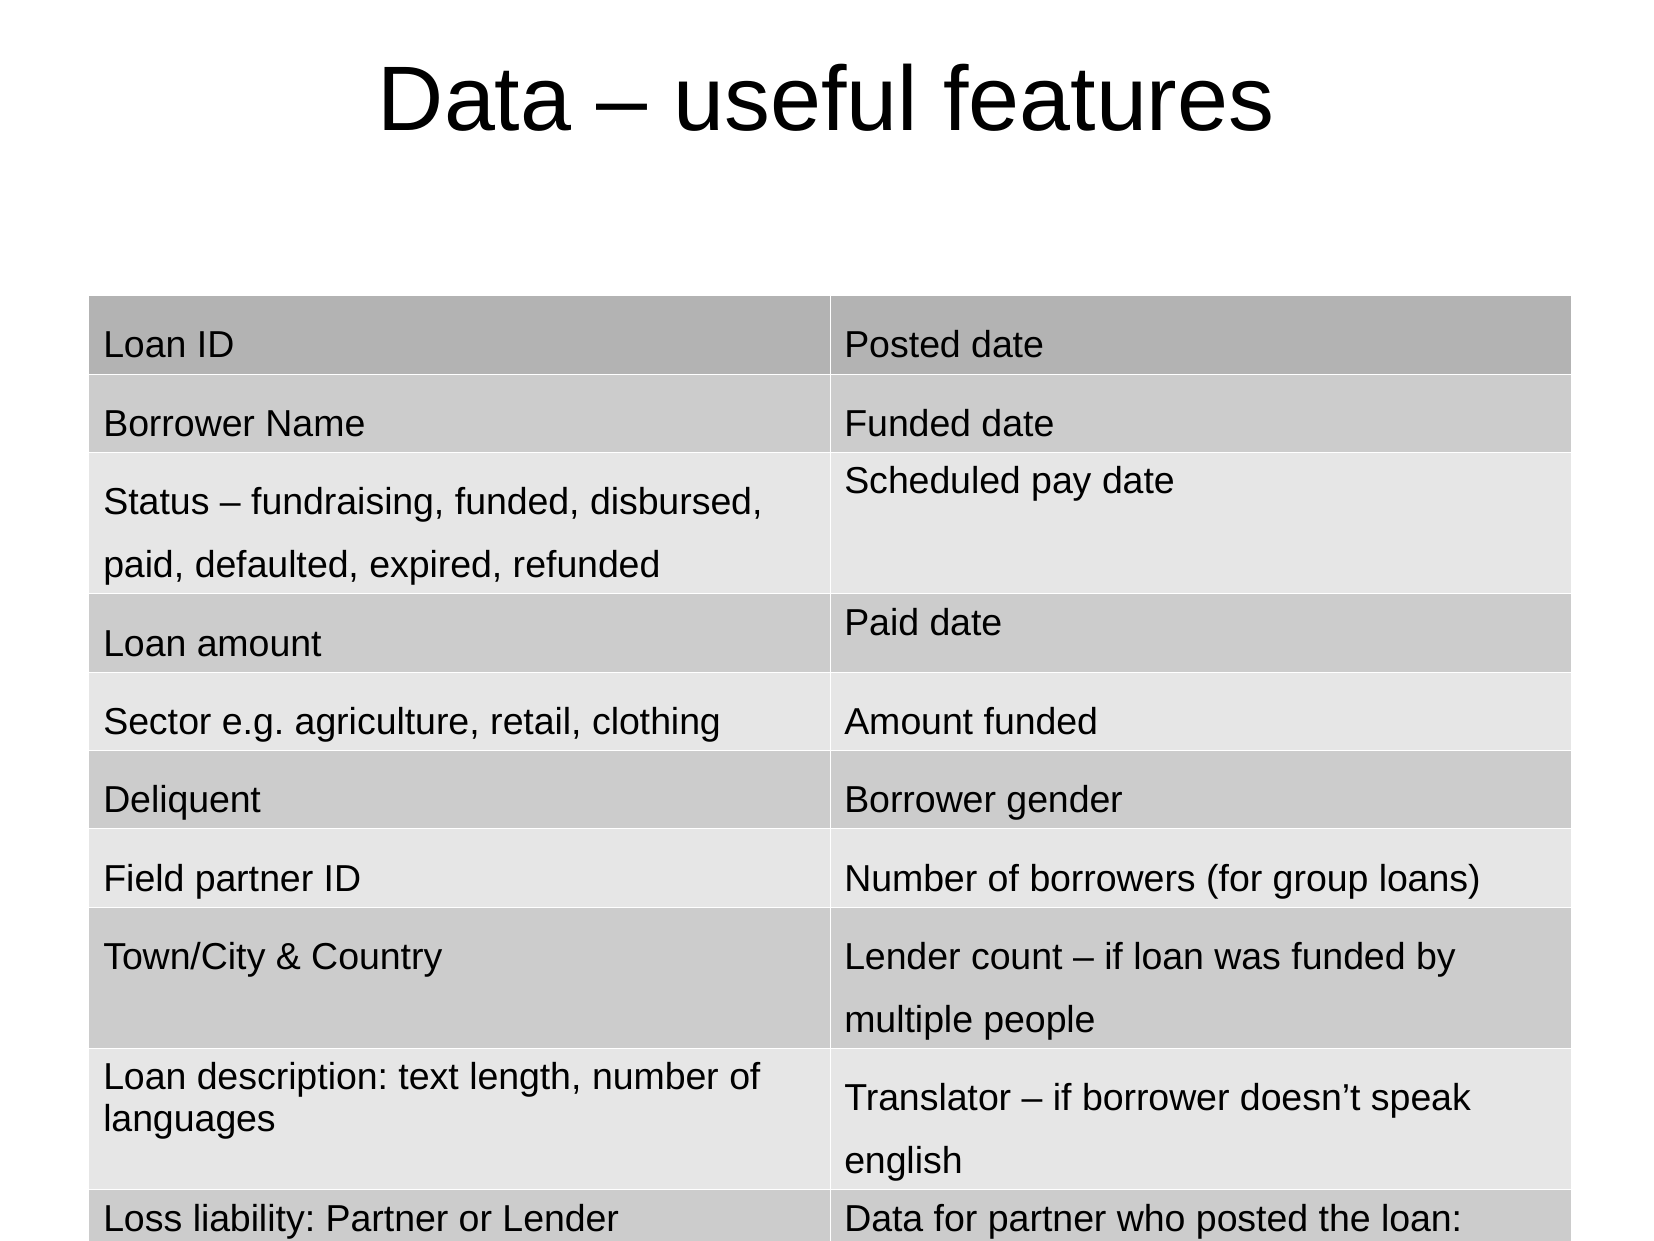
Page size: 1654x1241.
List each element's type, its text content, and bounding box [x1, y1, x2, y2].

table_cell Data for partner who posted the loan: rating, duration as member, default rate, total loans posted, total amount raised, … [831, 1190, 1571, 1241]
title Data – useful features [82, 19, 1571, 178]
table_cell Paid date [831, 594, 1571, 672]
table_cell Translator – if borrower doesn’t speak english [831, 1049, 1571, 1189]
table_header Loan ID [89, 296, 830, 374]
table_header Posted date [831, 296, 1571, 374]
table_cell Loan amount [89, 594, 830, 672]
table_cell Number of borrowers (for group loans) [831, 829, 1571, 907]
table_cell Status – fundraising, funded, disbursed, paid, defaulted, expired, refunded [89, 453, 830, 593]
table_cell Funded date [831, 375, 1571, 452]
table_cell Borrower Name [89, 375, 830, 452]
table_cell Deliquent [89, 751, 830, 828]
table_cell Lender count – if loan was funded by multiple people [831, 908, 1571, 1048]
table_cell Field partner ID [89, 829, 830, 907]
table_cell Amount funded [831, 673, 1571, 750]
table_cell Sector e.g. agriculture, retail, clothing [89, 673, 830, 750]
table_cell Borrower gender [831, 751, 1571, 828]
table_cell Loan description: text length, number of languages [89, 1049, 830, 1189]
table_cell Loss liability: Partner or Lender [89, 1190, 830, 1241]
table_cell Town/City & Country [89, 908, 830, 1048]
table_cell Scheduled pay date [831, 453, 1571, 593]
